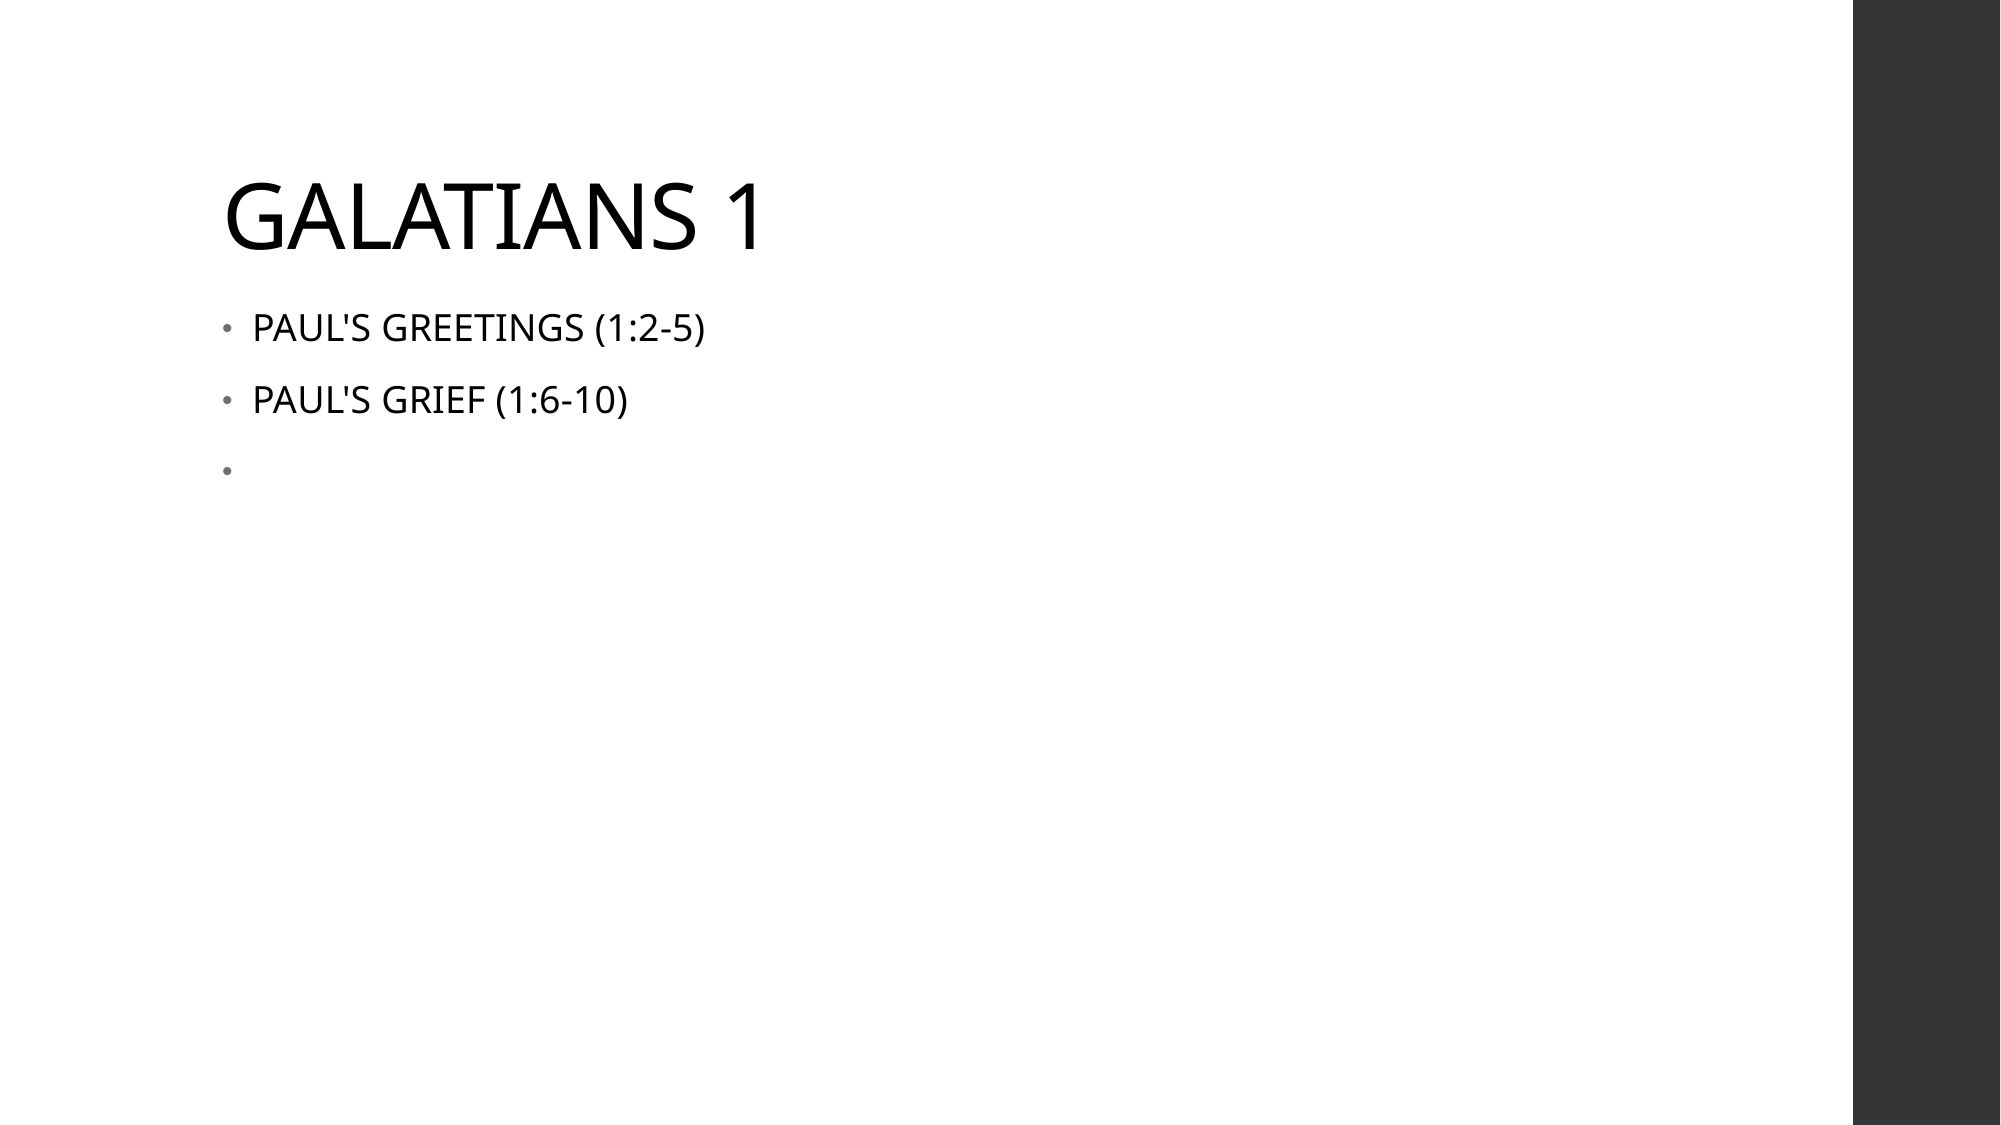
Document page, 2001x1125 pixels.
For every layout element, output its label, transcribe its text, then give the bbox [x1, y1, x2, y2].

list PAUL'S GREETINGS (1:2-5) PAUL'S GRIEF (1:6-10) [206, 299, 1617, 1014]
title GALATIANS 1 [206, 60, 1797, 278]
